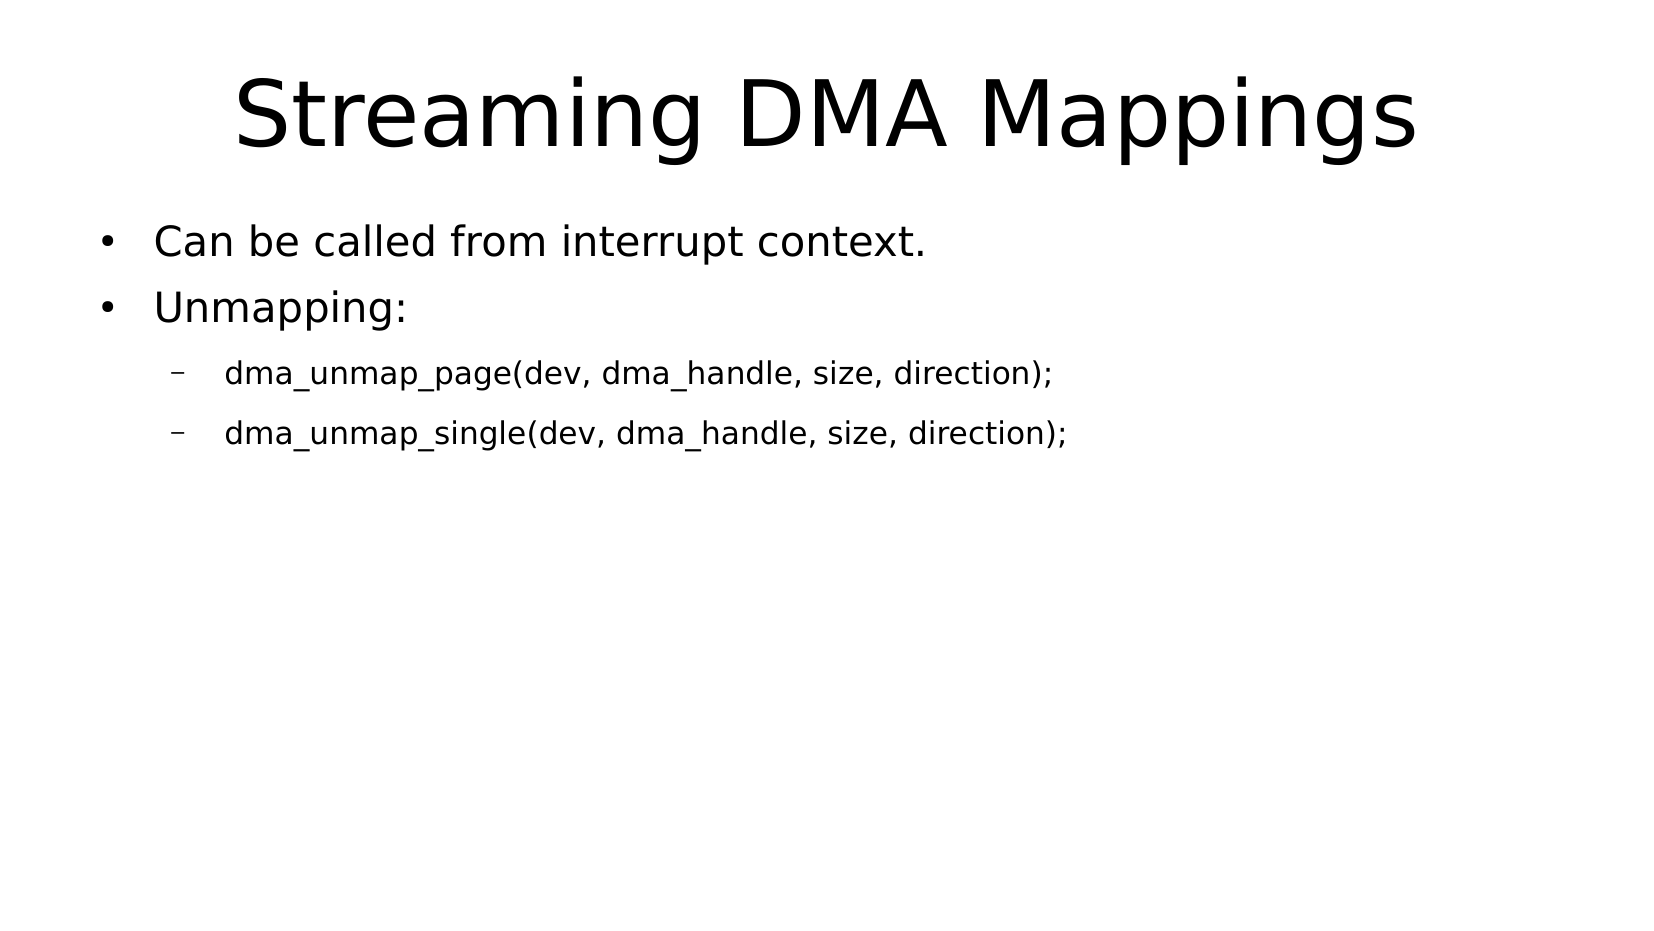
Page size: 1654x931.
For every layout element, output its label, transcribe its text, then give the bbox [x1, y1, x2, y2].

title Streaming DMA Mappings [82, 37, 1571, 193]
list Can be called from interrupt context. Unmapping: dma_unmap_page(dev, dma_handle, size, direction); dma_unmap_single(dev, dma_handle, size, direction); [82, 217, 1571, 758]
